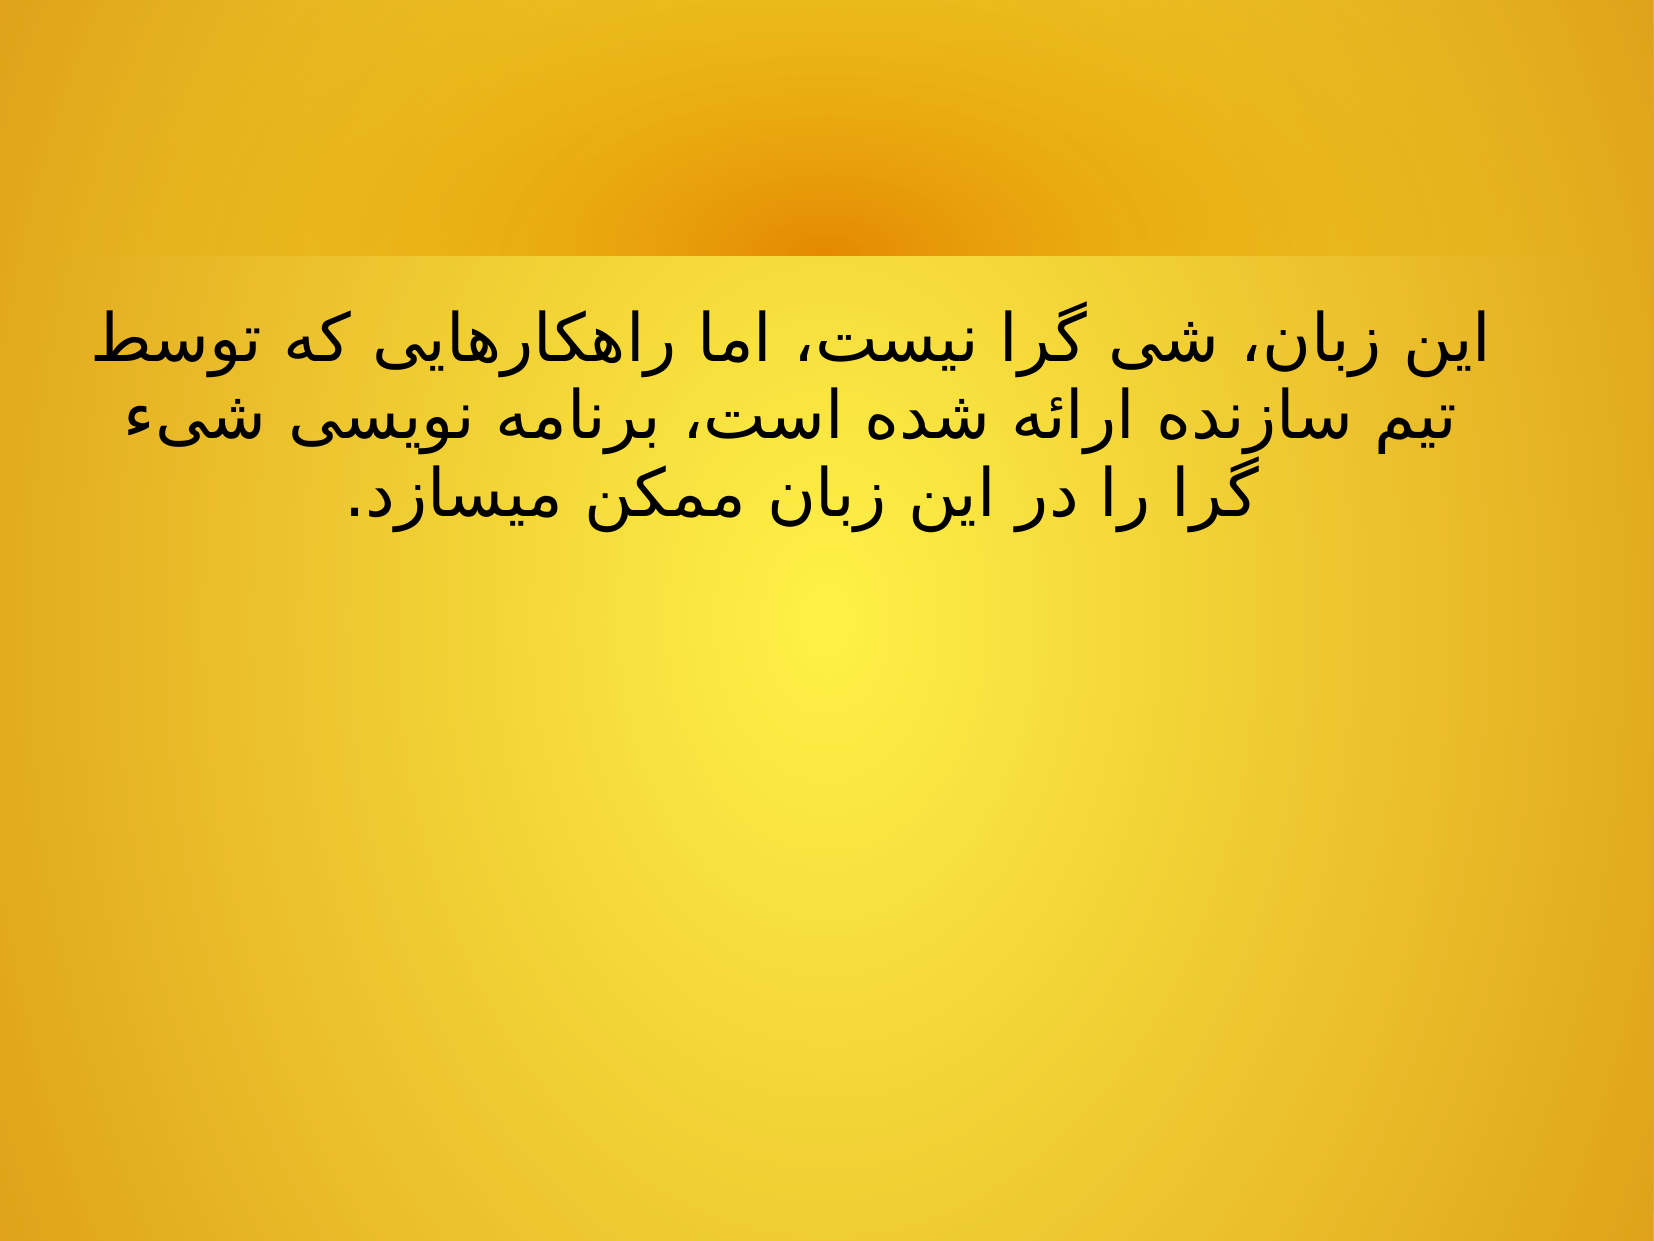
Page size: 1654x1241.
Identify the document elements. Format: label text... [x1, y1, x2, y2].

list این زبان، شی گرا نیست، اما راهکارهایی که توسط تیم سازنده ارائه شده است، برنامه نویسی شیء گرا را در این زبان ممکن میسازد. [82, 299, 1571, 1019]
